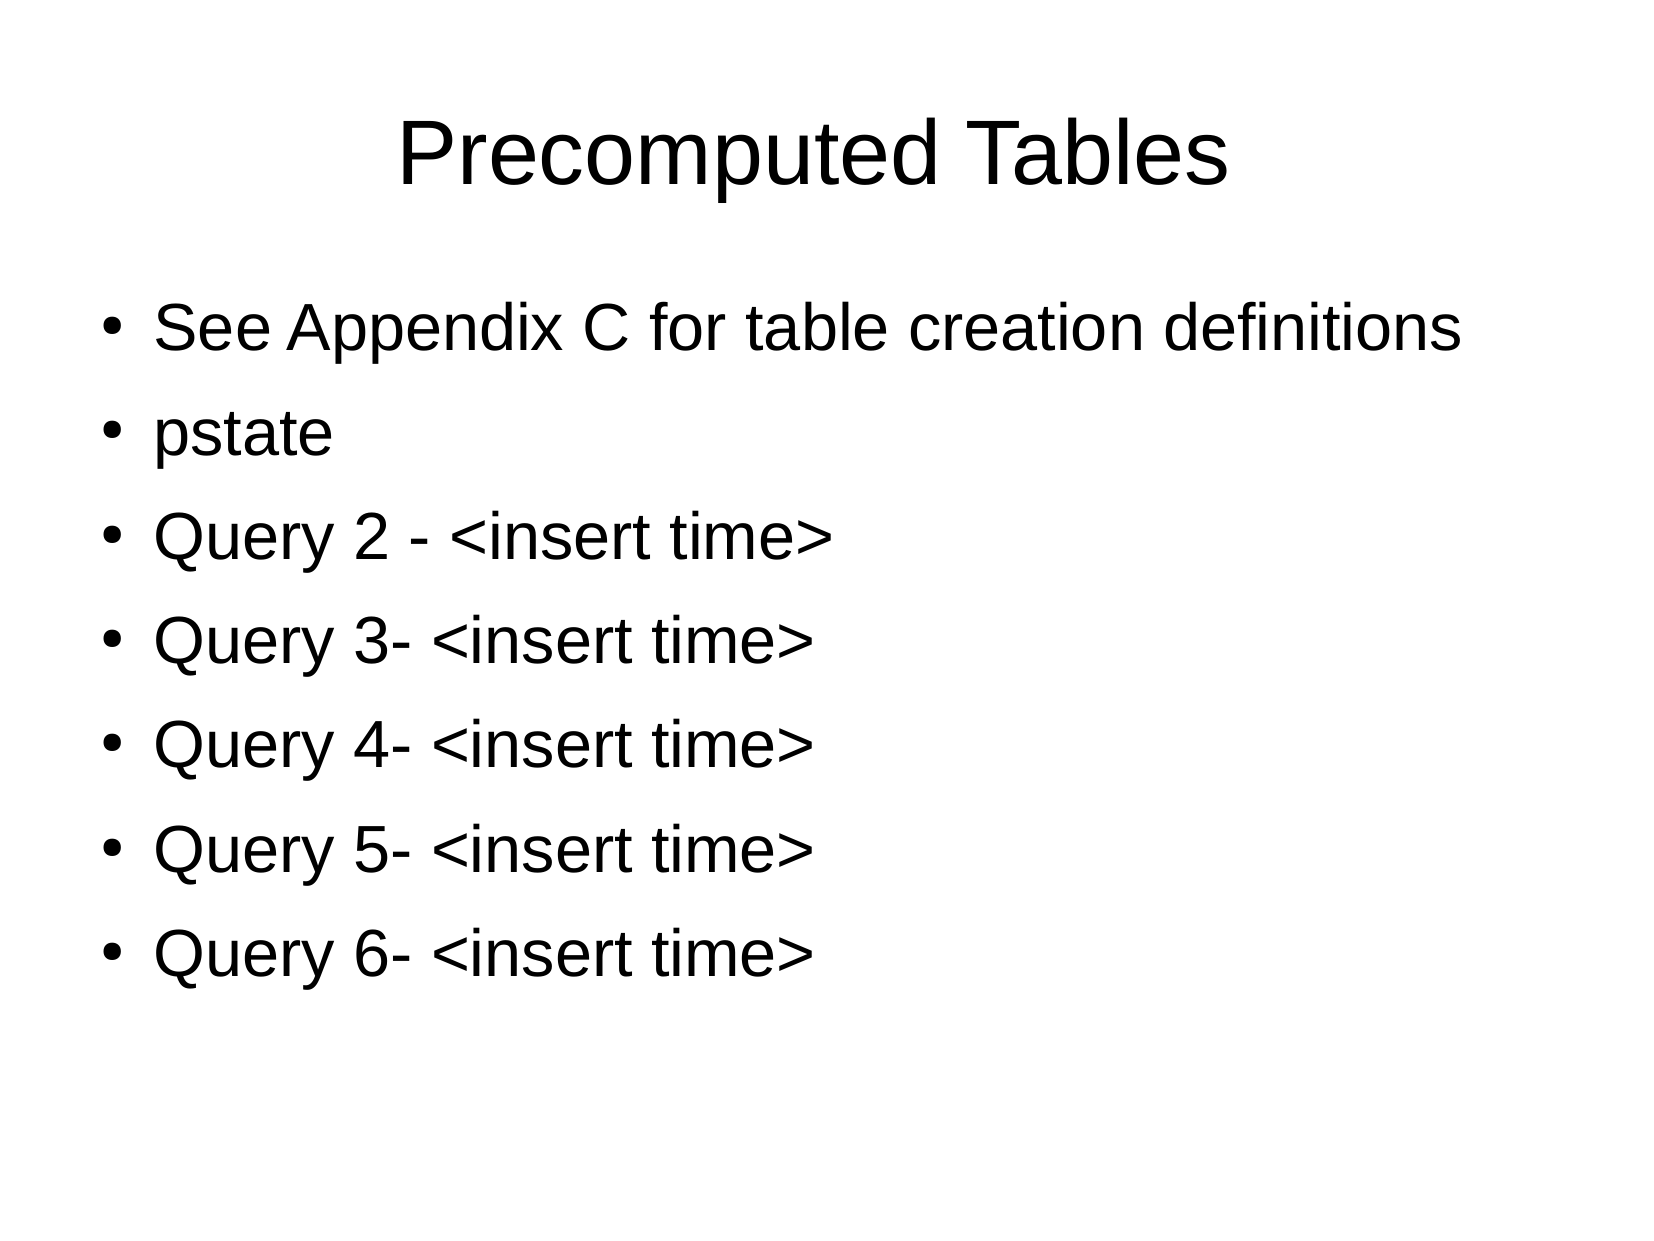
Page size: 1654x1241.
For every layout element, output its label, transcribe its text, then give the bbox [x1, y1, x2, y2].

list See Appendix C for table creation definitions pstate Query 2 - <insert time> Query 3- <insert time> Query 4- <insert time> Query 5- <insert time> Query 6- <insert time> [82, 290, 1571, 1010]
title Precomputed Tables [82, 49, 1571, 257]
